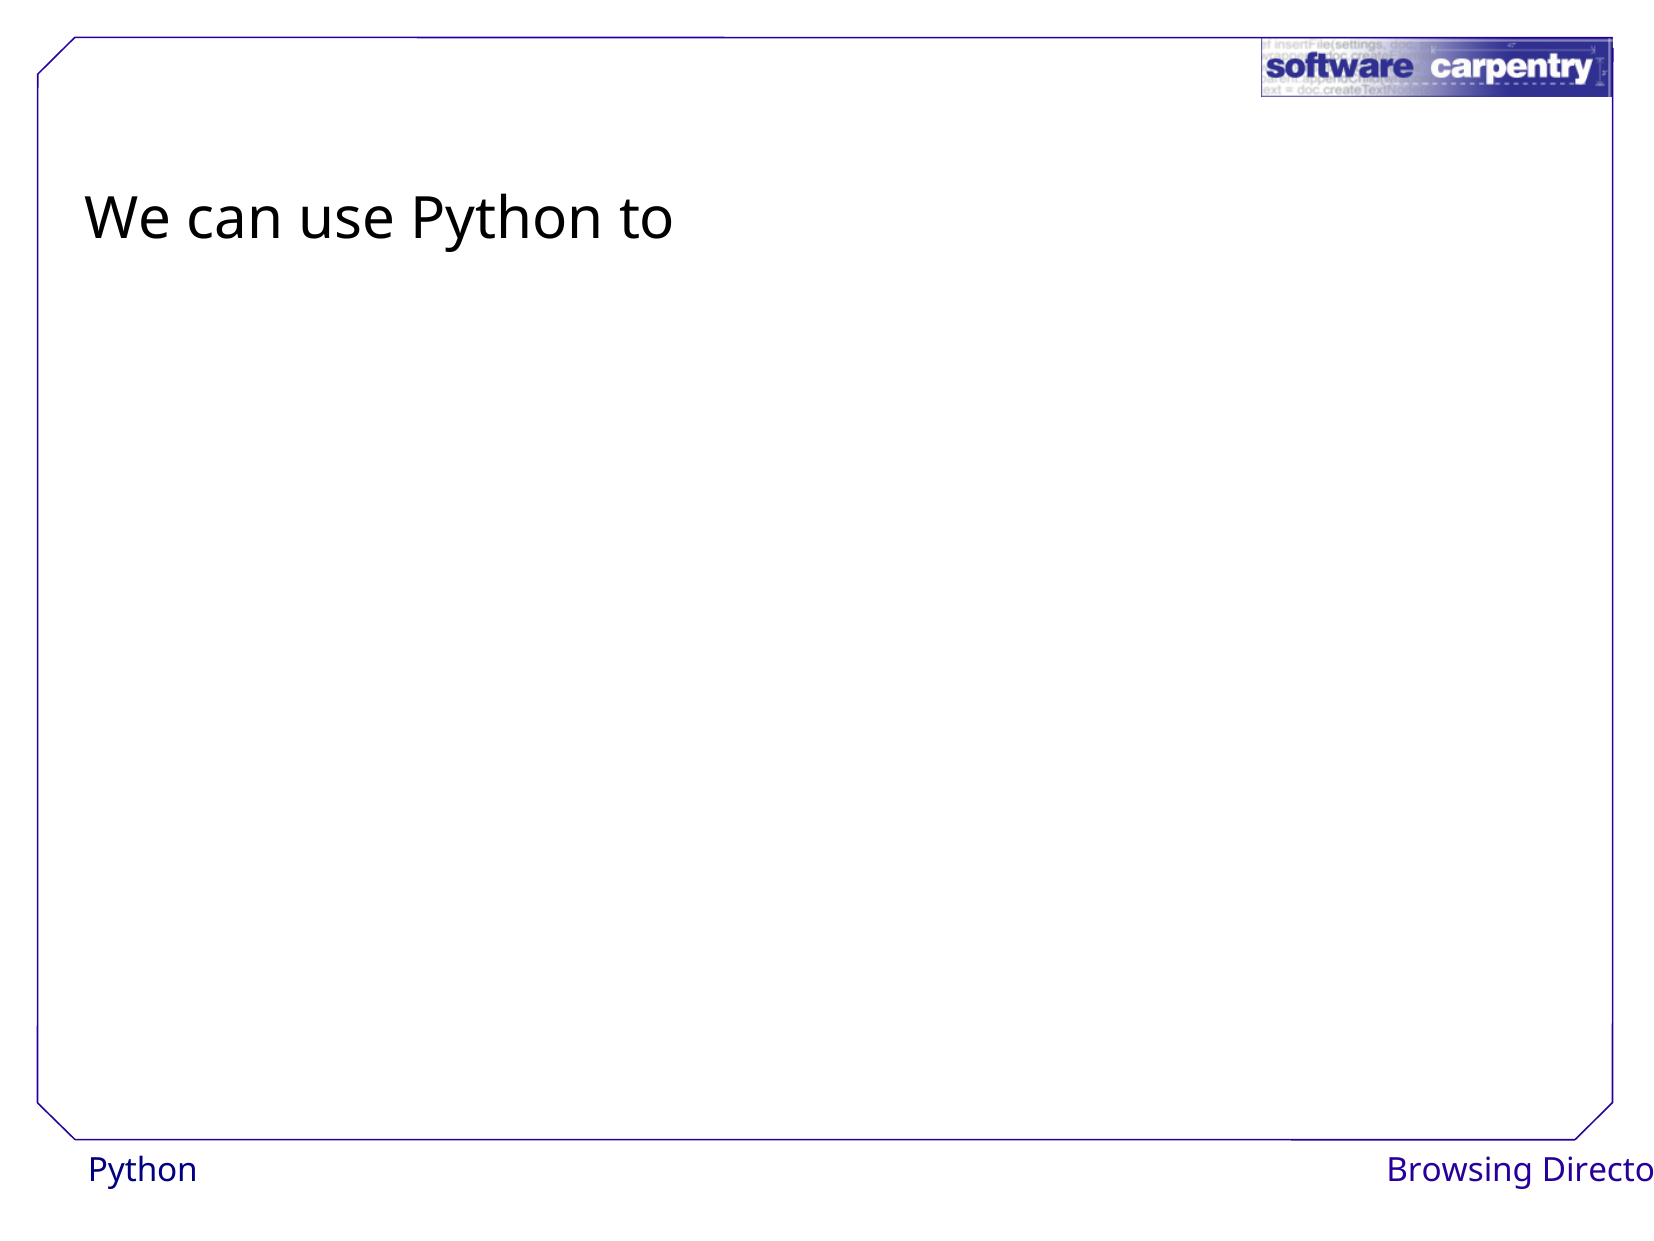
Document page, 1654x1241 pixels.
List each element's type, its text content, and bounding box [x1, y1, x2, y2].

text_box We can use Python to [69, 137, 841, 364]
picture [1261, 39, 1613, 97]
